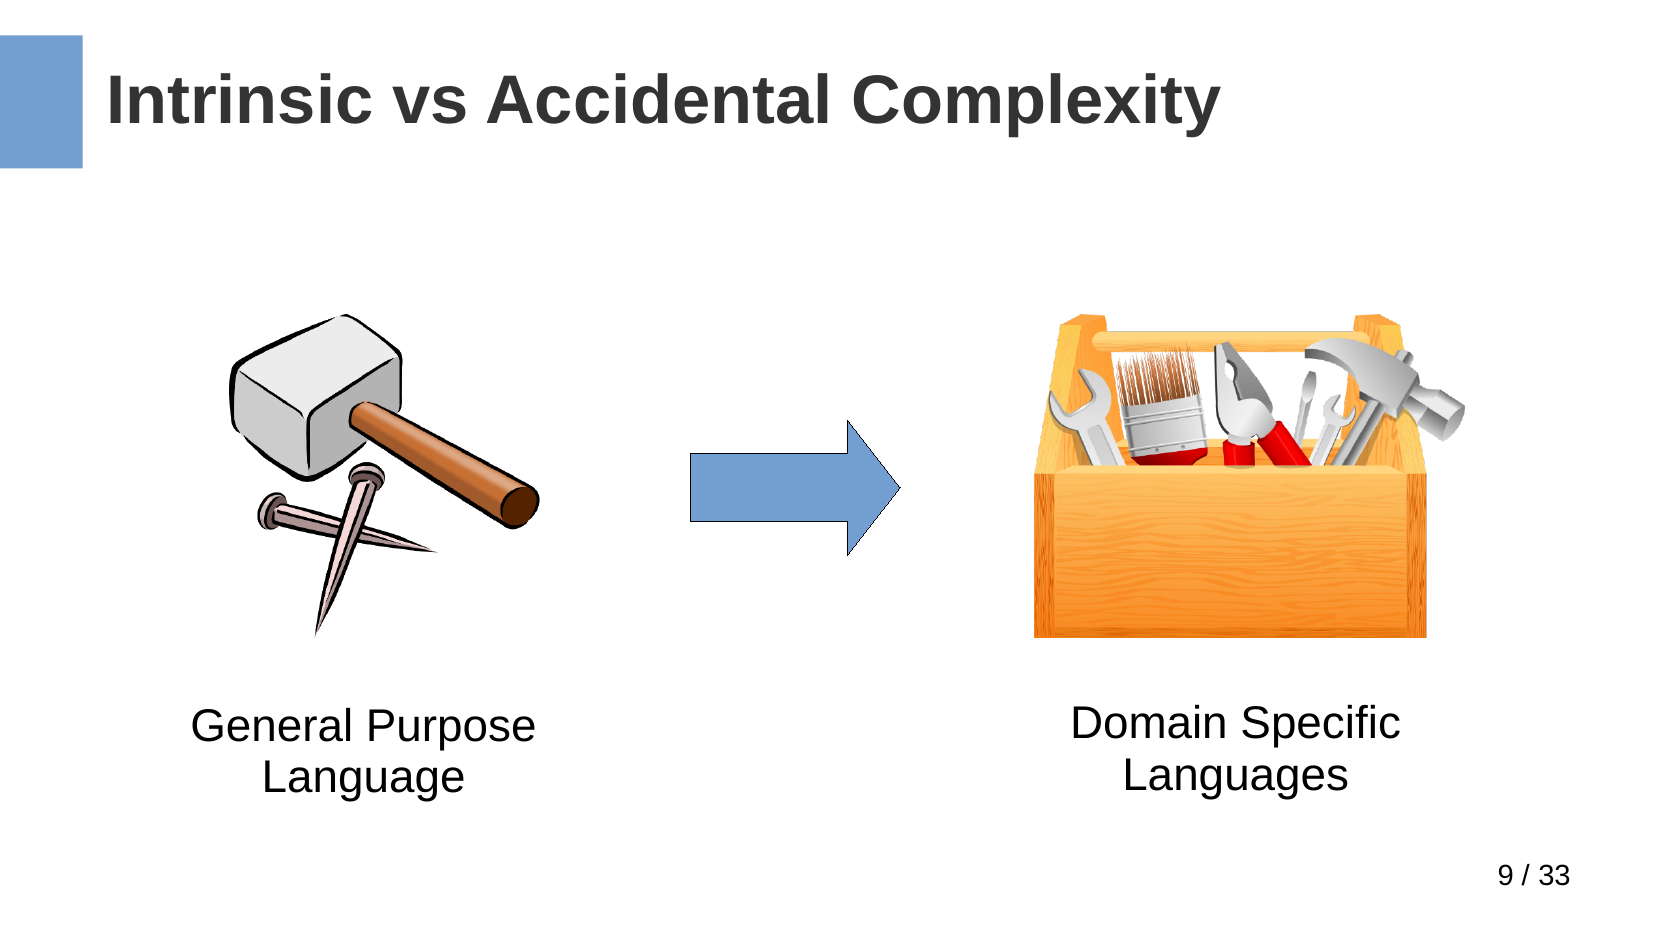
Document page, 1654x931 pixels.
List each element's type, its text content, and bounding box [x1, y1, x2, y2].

text_box [690, 420, 901, 556]
picture [1034, 314, 1465, 638]
picture [229, 314, 550, 638]
text_box Domain Specific Languages [1055, 690, 1417, 808]
text_box General Purpose Language [175, 692, 616, 811]
title Intrinsic vs Accidental Complexity [106, 21, 1595, 178]
